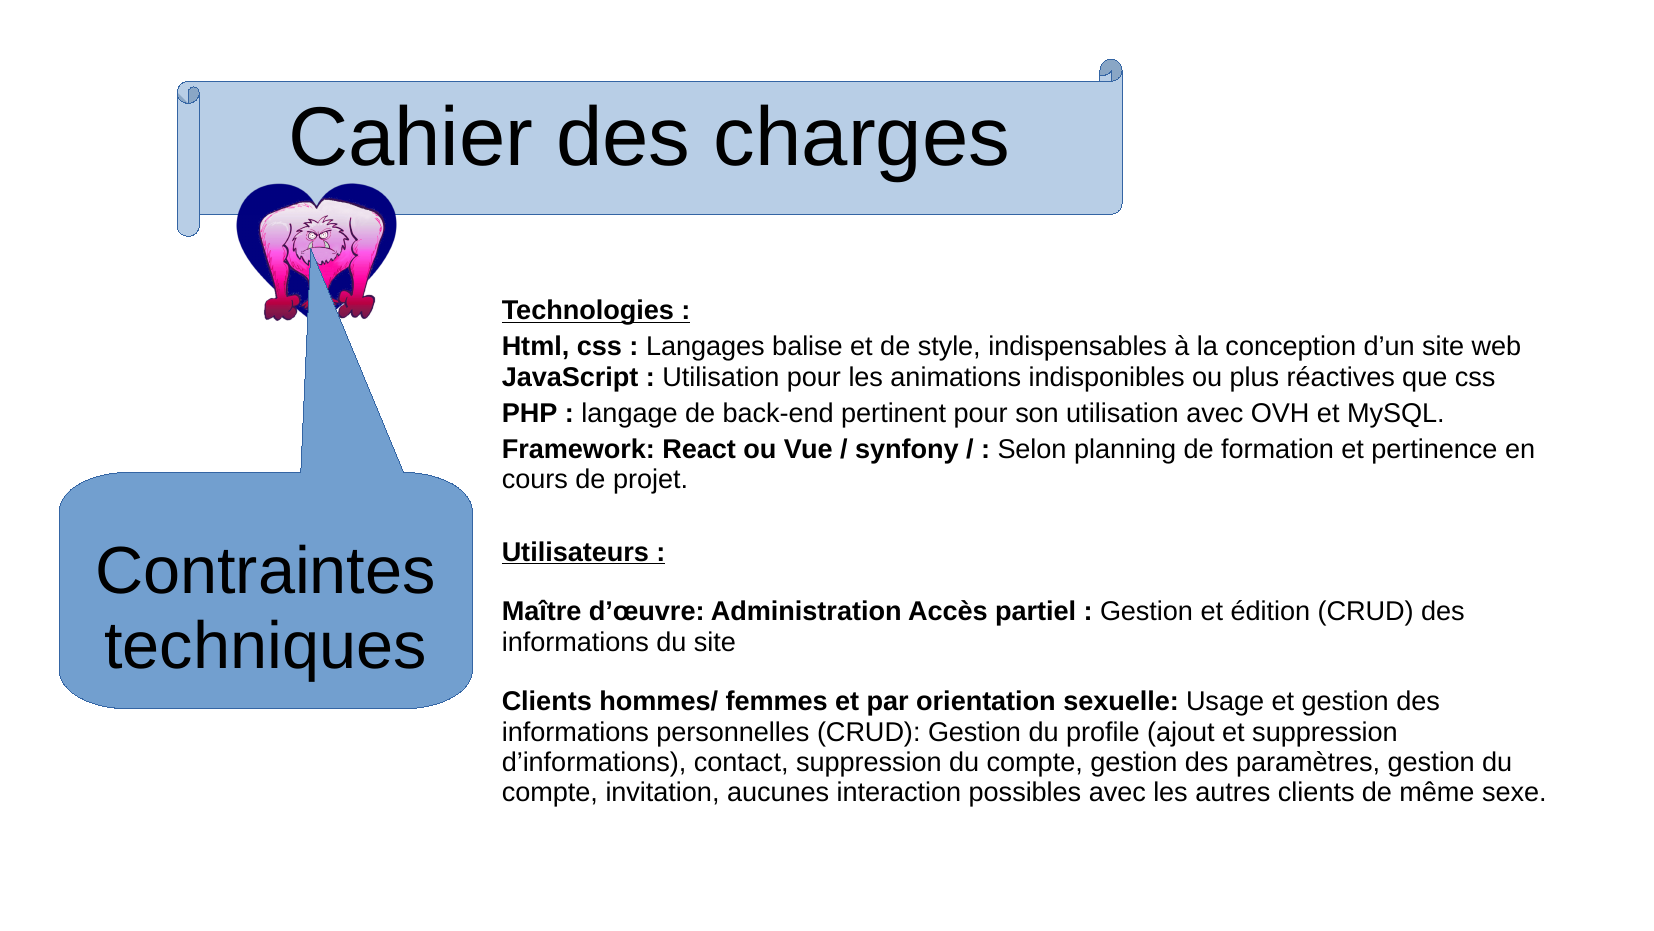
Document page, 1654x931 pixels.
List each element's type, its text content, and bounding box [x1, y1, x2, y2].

text_box [177, 81, 265, 237]
list Technologies : Html, css : Langages balise et de style, indispensables à la conception d’un site web JavaScript : Utilisation pour les animations indisponibles ou plus réactives que css PHP : langage de back-end pertinent pour son utilisation avec OVH et MySQL. Framework: React ou Vue / synfony / : Selon planning de formation et pertinence en cours de projet. Utilisateurs : Maître d’œuvre: Administration Accès partiel : Gestion et édition (CRUD) des informations du site Clients hommes/ femmes et par orientation sexuelle: Usage et gestion des informations personnelles (CRUD): Gestion du profile (ajout et suppression d’informations), contact, suppression du compte, gestion des paramètres, gestion du compte, invitation, aucunes interaction possibles avec les autres clients de même sexe. [501, 295, 1548, 835]
picture [236, 183, 397, 325]
text_box Contraintes techniques [59, 248, 473, 709]
title Cahier des charges [265, 59, 1034, 215]
text_box [1034, 59, 1123, 215]
